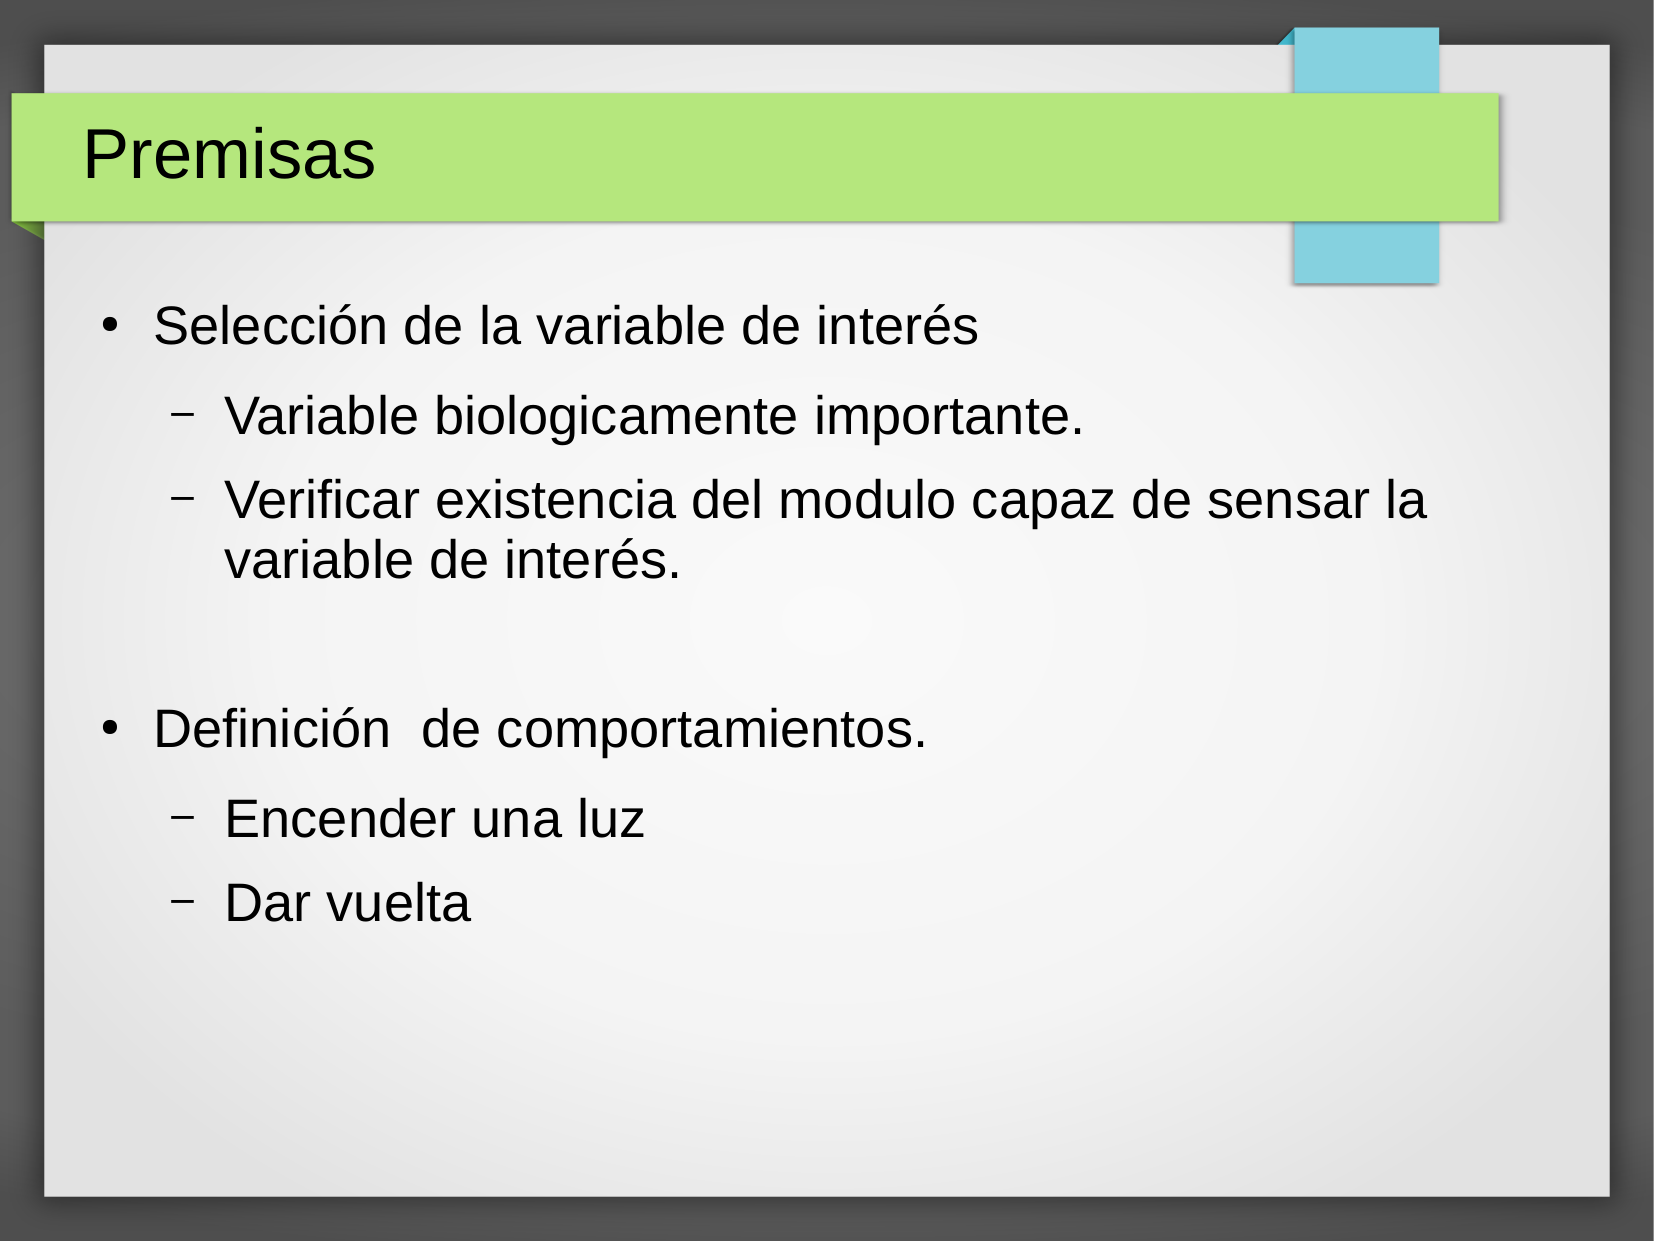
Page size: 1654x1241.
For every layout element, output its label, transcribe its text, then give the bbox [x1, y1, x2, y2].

picture [0, 0, 1654, 1241]
title Premisas [82, 94, 1264, 213]
list Selección de la variable de interés Variable biologicamente importante. Verificar existencia del modulo capaz de sensar la variable de interés. Definición de comportamientos. Encender una luz Dar vuelta [82, 295, 1571, 1015]
